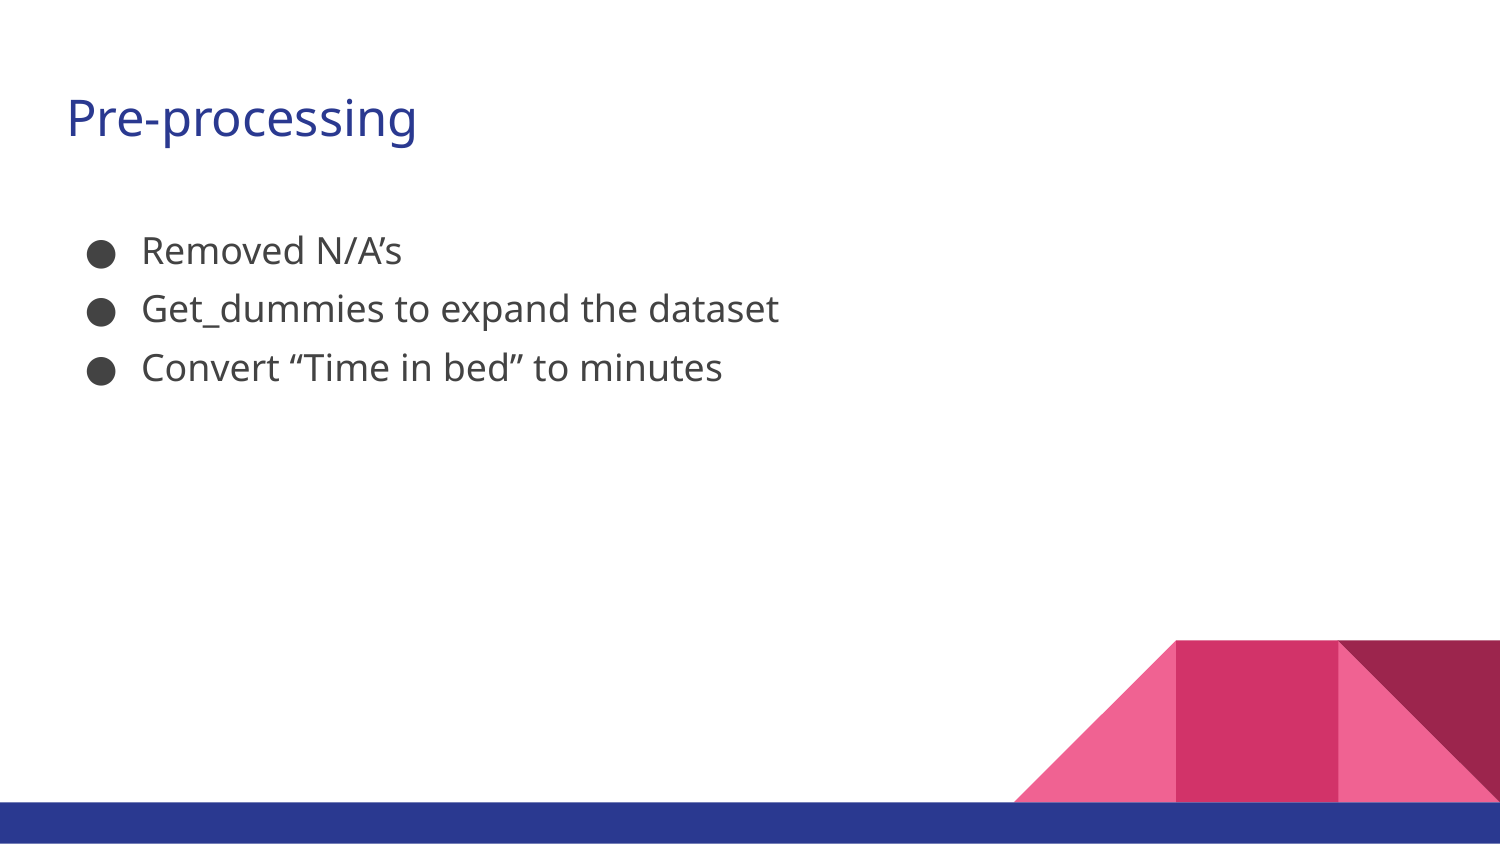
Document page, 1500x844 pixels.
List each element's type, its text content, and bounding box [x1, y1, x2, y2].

list Removed N/A’s Get_dummies to expand the dataset Convert “Time in bed” to minutes [51, 201, 1449, 750]
title Pre-processing [51, 67, 1449, 167]
